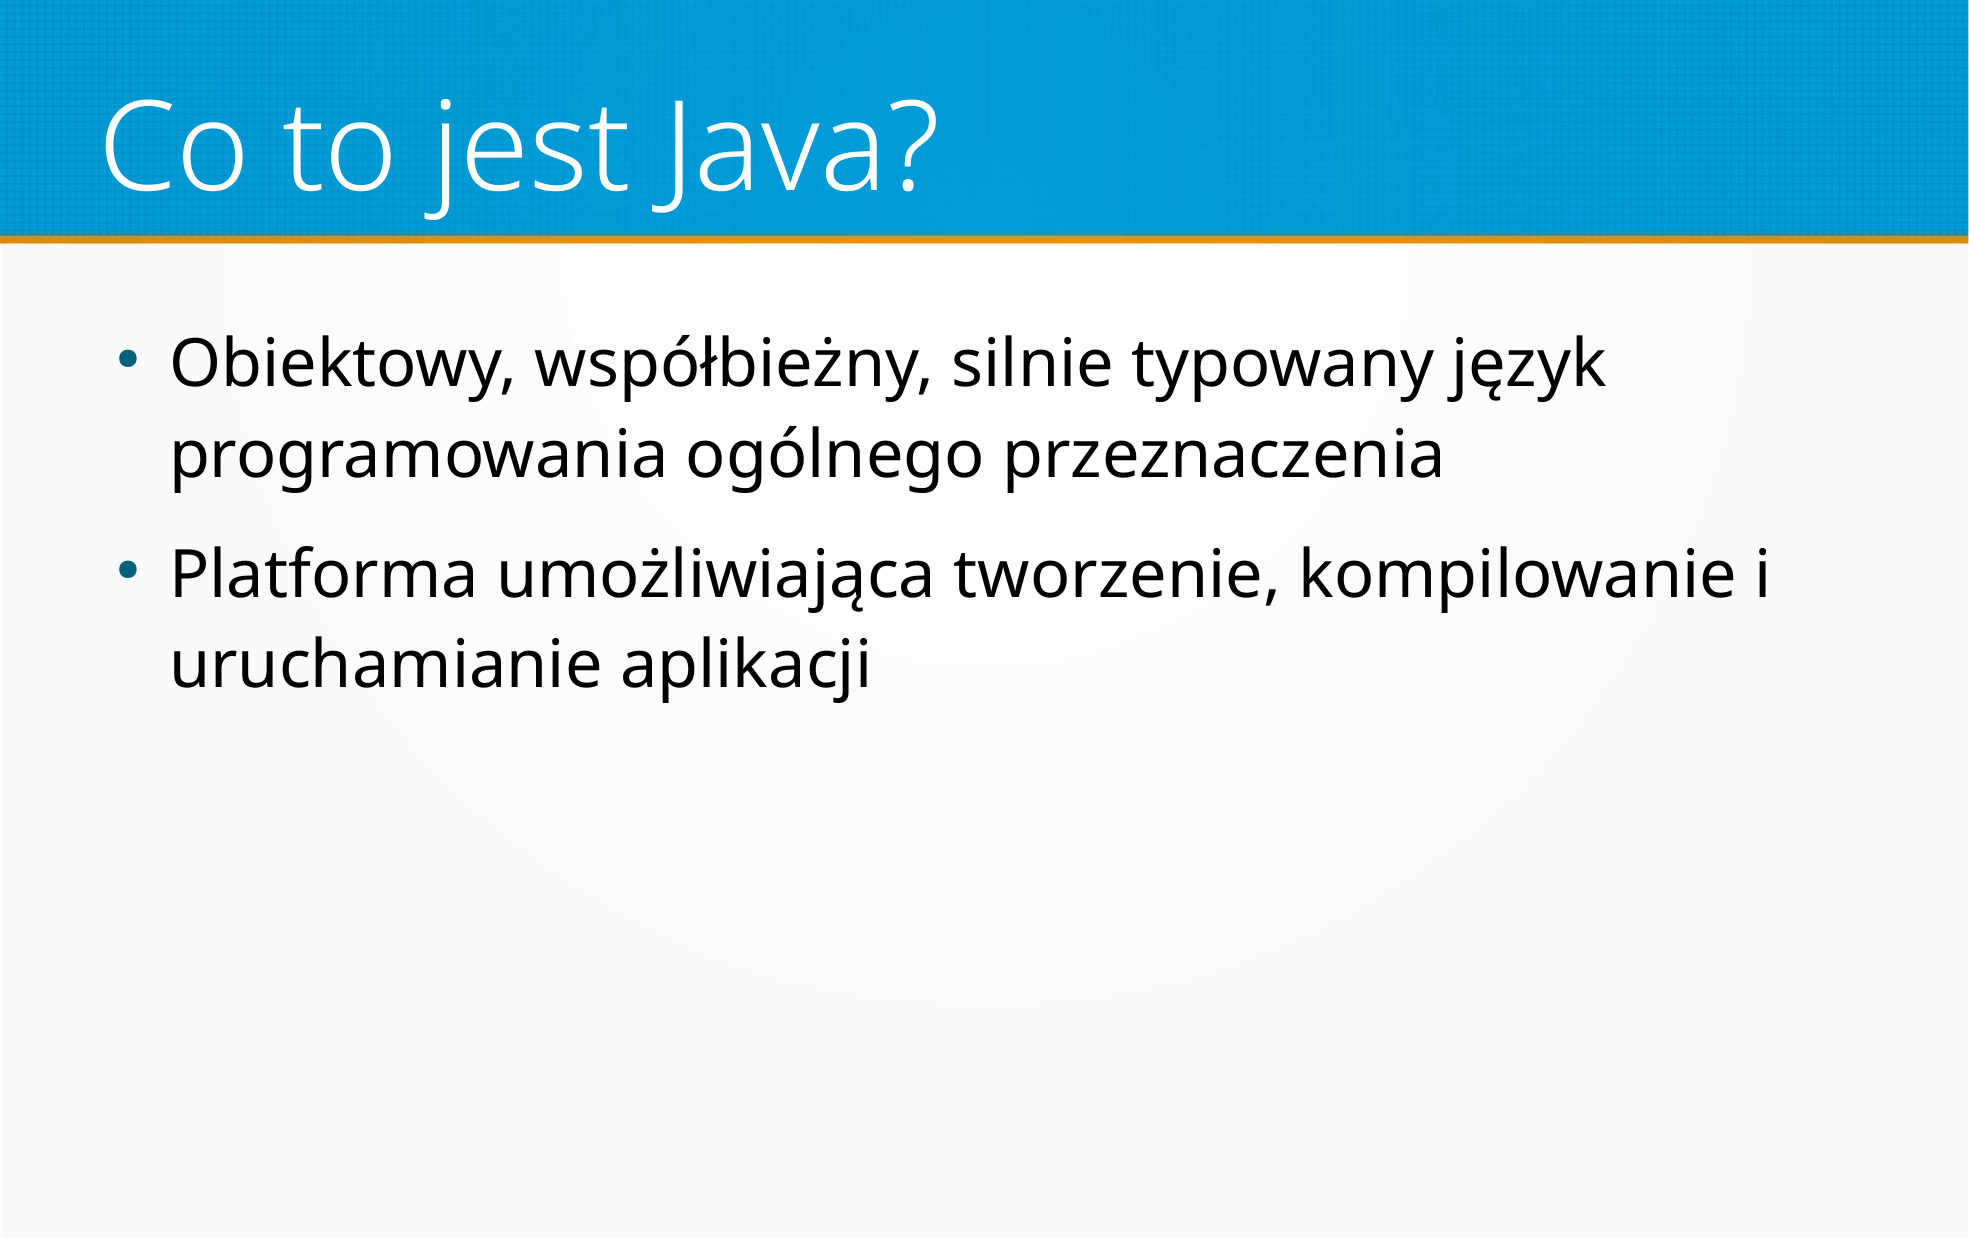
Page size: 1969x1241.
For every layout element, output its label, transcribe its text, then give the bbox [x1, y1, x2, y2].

list Obiektowy, współbieżny, silnie typowany język programowania ogólnego przeznaczenia Platforma umożliwiająca tworzenie, kompilowanie i uruchamianie aplikacji [98, 315, 1861, 1081]
picture [0, 233, 1969, 1241]
title Co to jest Java? [98, 19, 1870, 227]
